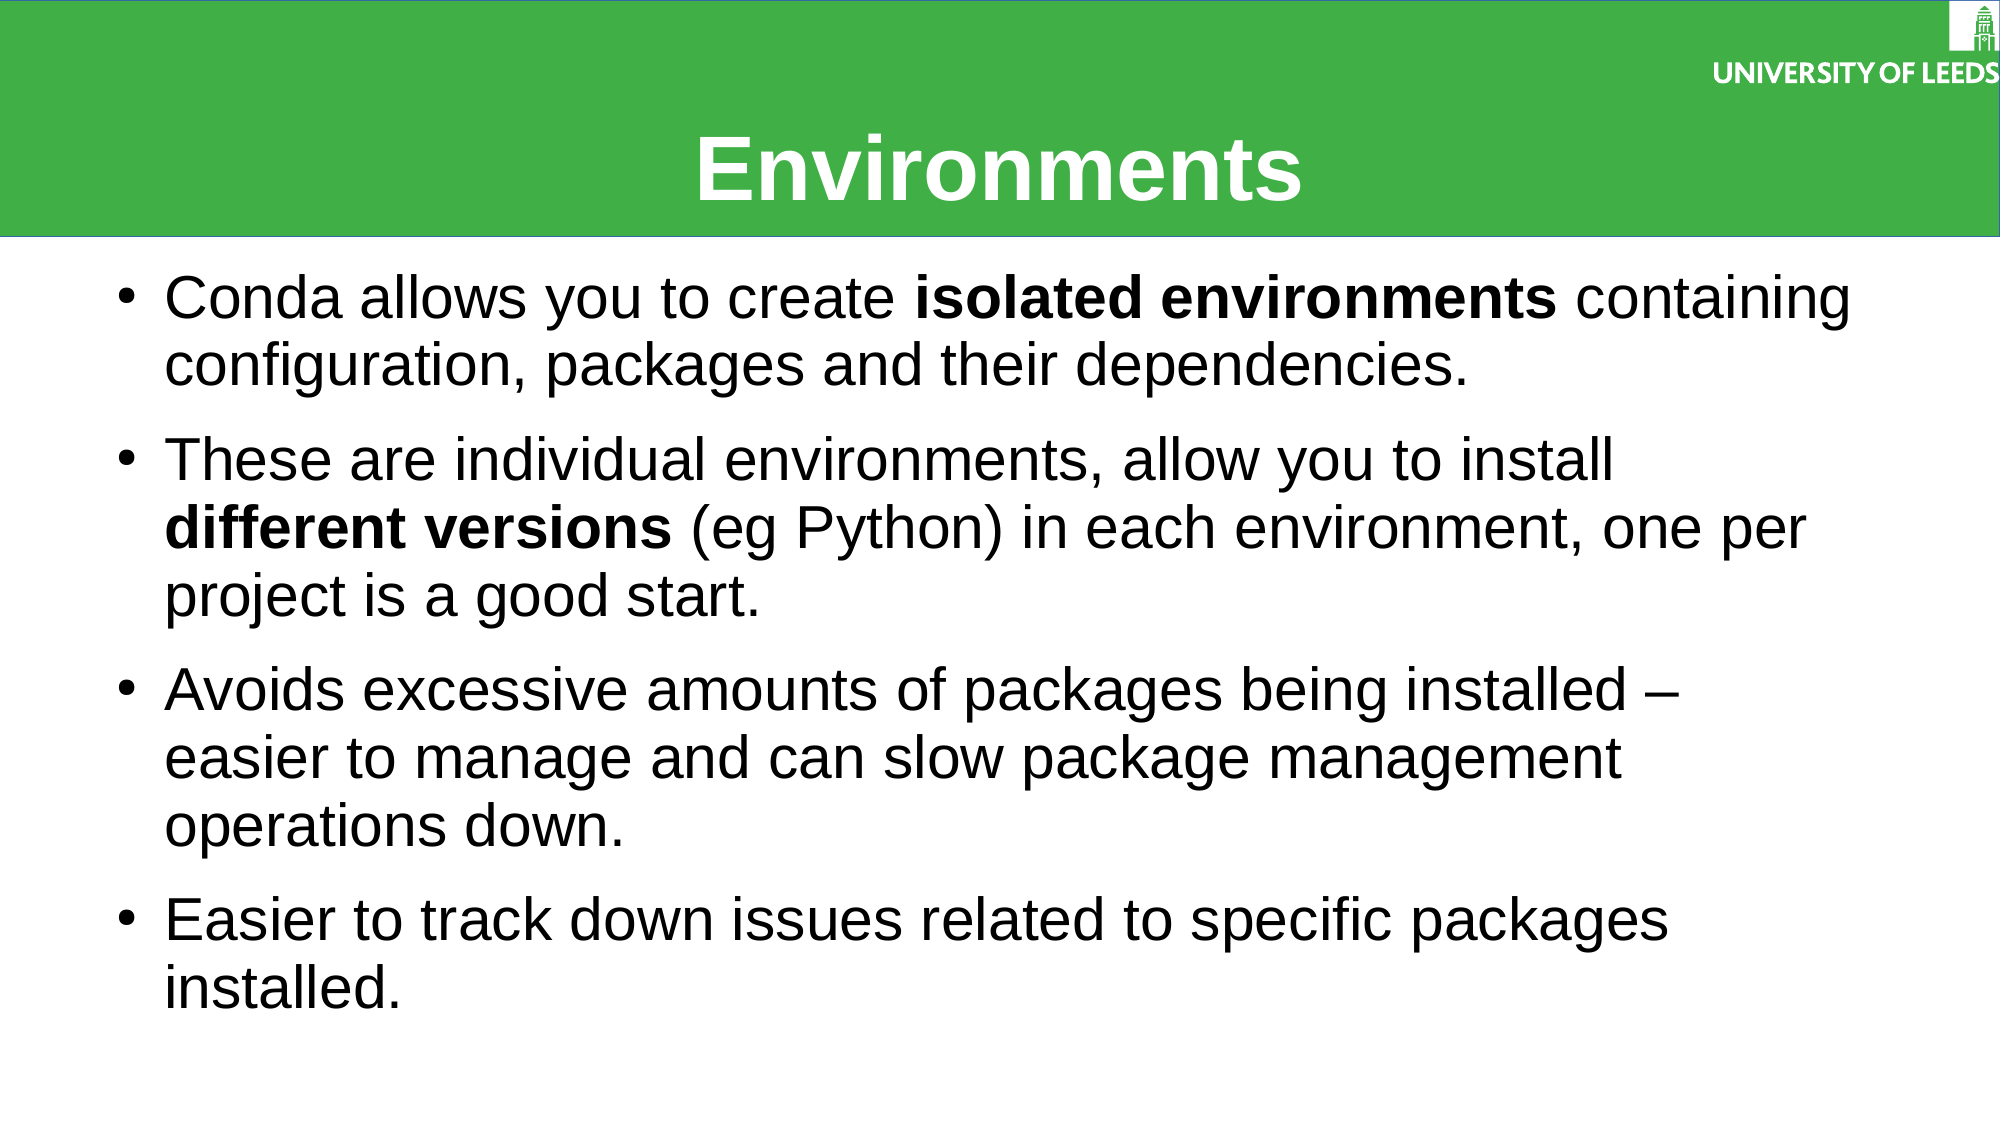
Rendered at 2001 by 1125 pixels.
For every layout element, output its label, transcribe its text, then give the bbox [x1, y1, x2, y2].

title Environments [137, 59, 1863, 278]
text_box [1863, 85, 2000, 237]
list Conda allows you to create isolated environments containing configuration, packages and their dependencies. These are individual environments, allow you to install different versions (eg Python) in each environment, one per project is a good start. Avoids excessive amounts of packages being installed – easier to manage and can slow package management operations down. Easier to track down issues related to specific packages installed. [99, 263, 1861, 1034]
text_box [0, 0, 1712, 237]
picture [1712, 0, 2000, 85]
